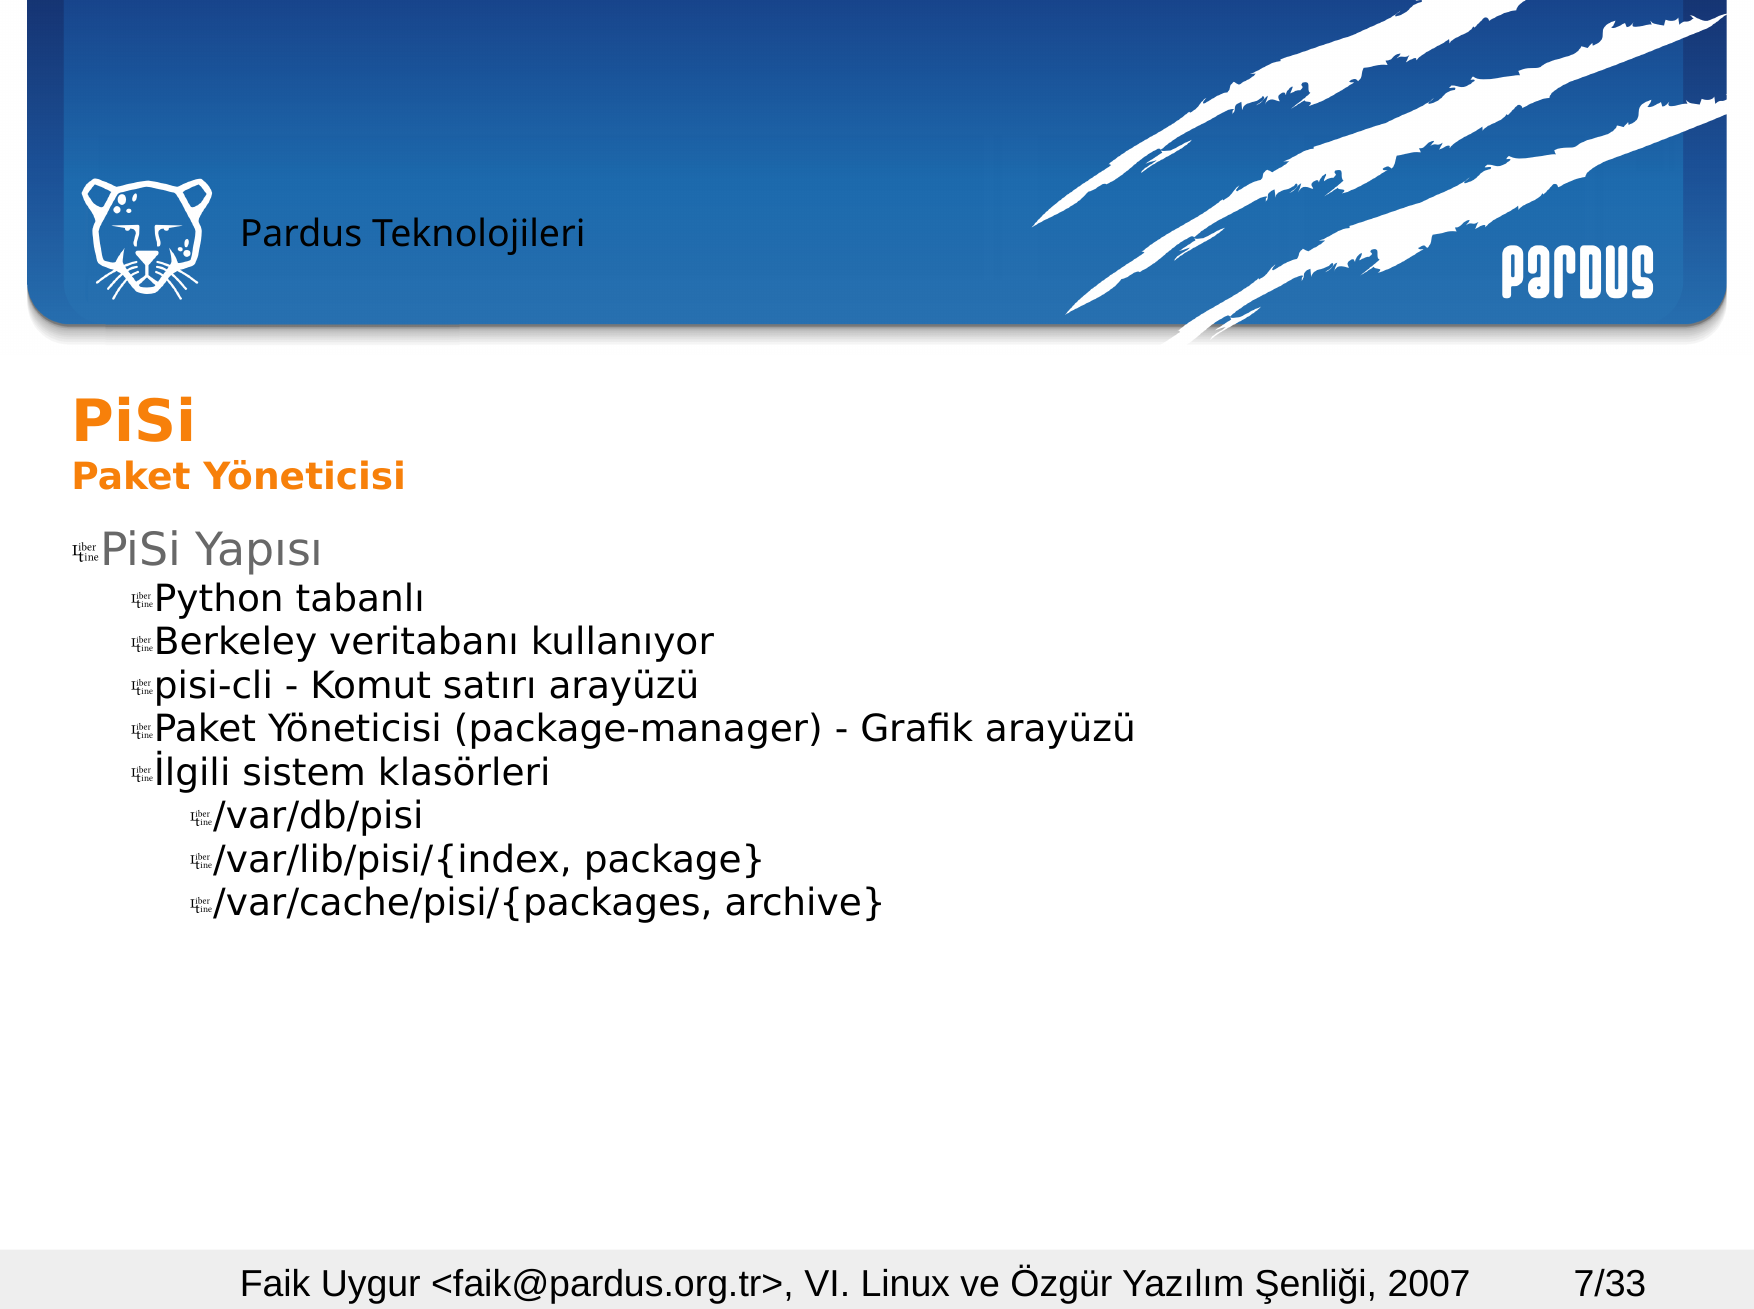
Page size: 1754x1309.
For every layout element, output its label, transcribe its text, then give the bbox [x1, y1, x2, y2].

text_box PiSi Paket Yöneticisi PiSi Yapısı Python tabanlı Berkeley veritabanı kullanıyor pisi-cli - Komut satırı arayüzü Paket Yöneticisi (package-manager) - Grafik arayüzü İlgili sistem klasörleri /var/db/pisi /var/lib/pisi/{index, package} /var/cache/pisi/{packages, archive} [56, 380, 1680, 976]
picture [0, 0, 1753, 355]
